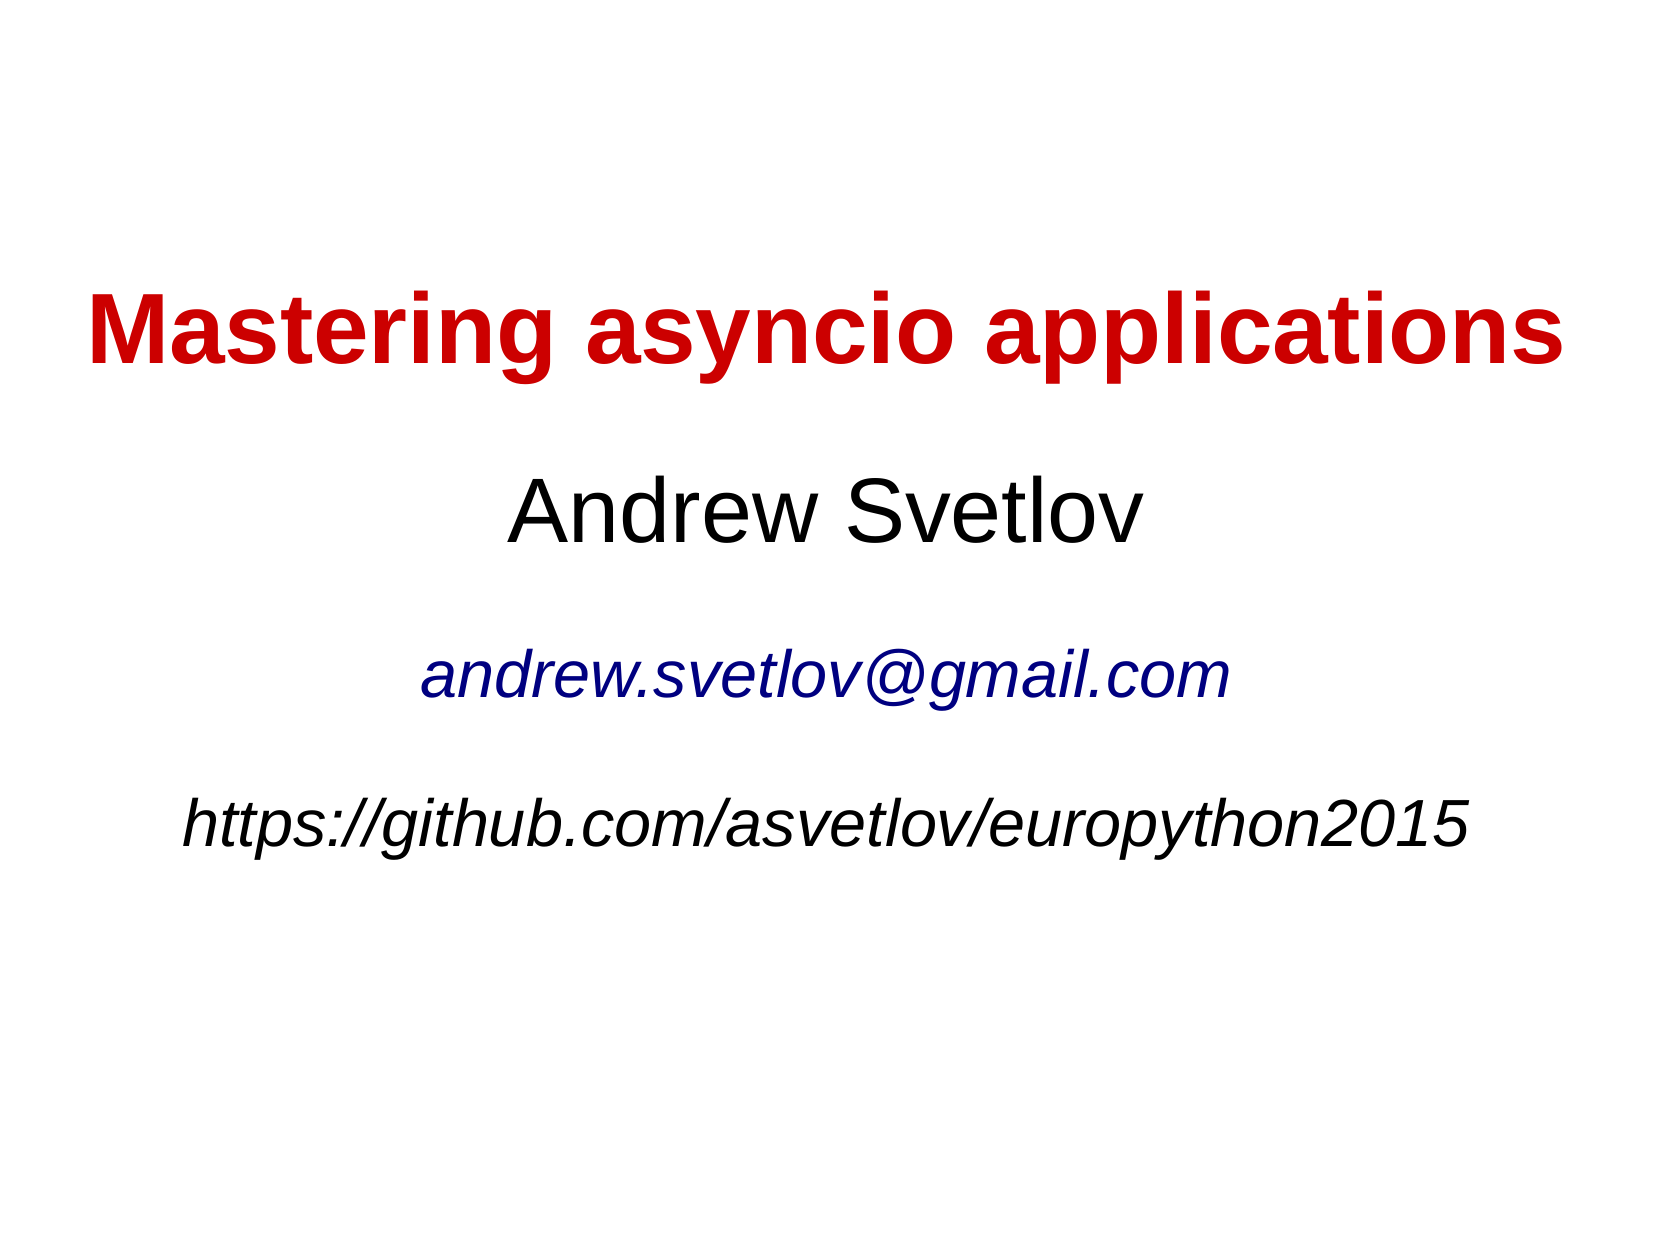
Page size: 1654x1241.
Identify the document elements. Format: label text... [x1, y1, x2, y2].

subtitle Mastering asyncio applications Andrew Svetlov andrew.svetlov@gmail.com https://github.com/asvetlov/europython2015 [82, 49, 1571, 1010]
